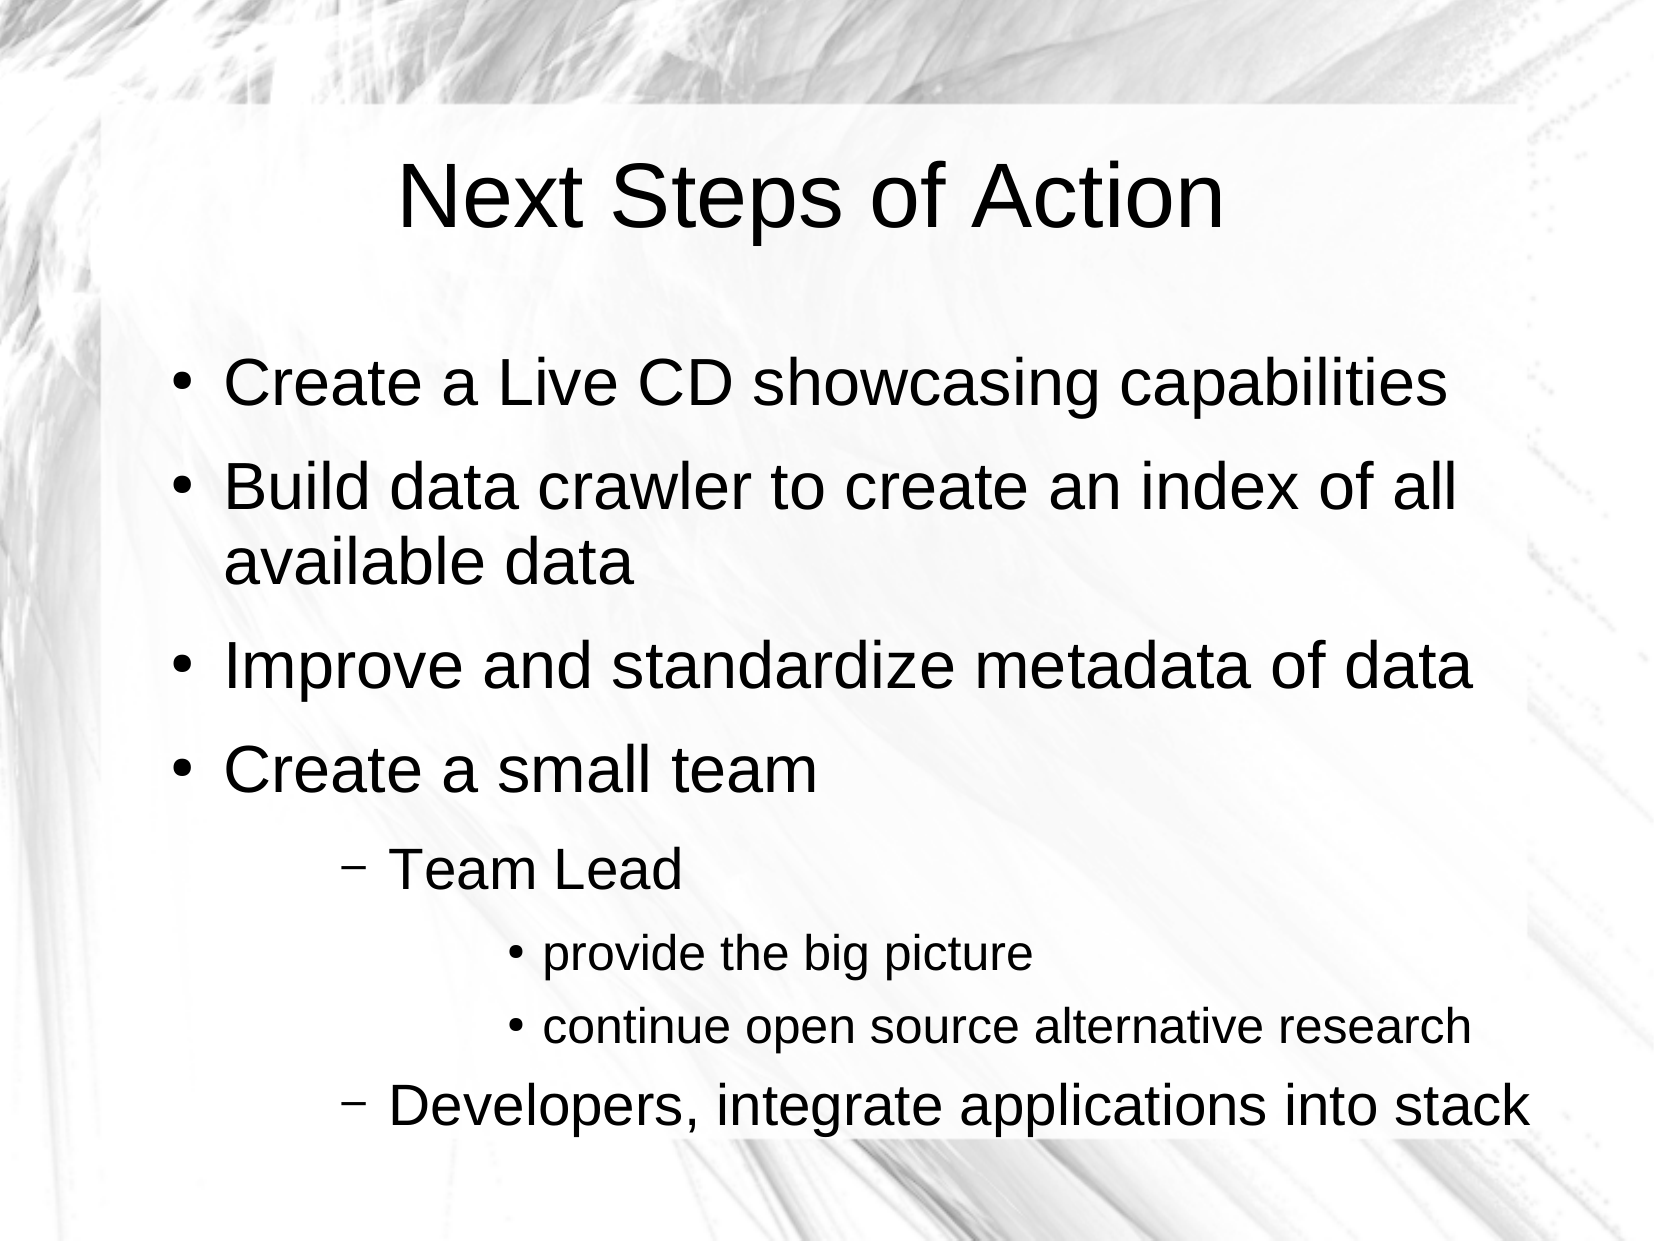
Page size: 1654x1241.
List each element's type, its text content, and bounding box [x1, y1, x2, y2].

picture [0, 0, 1654, 1241]
title Next Steps of Action [118, 112, 1506, 281]
list Create a Live CD showcasing capabilities Build data crawler to create an index of all available data Improve and standardize metadata of data Create a small team Team Lead provide the big picture continue open source alternative research Developers, integrate applications into stack [152, 344, 1534, 1137]
